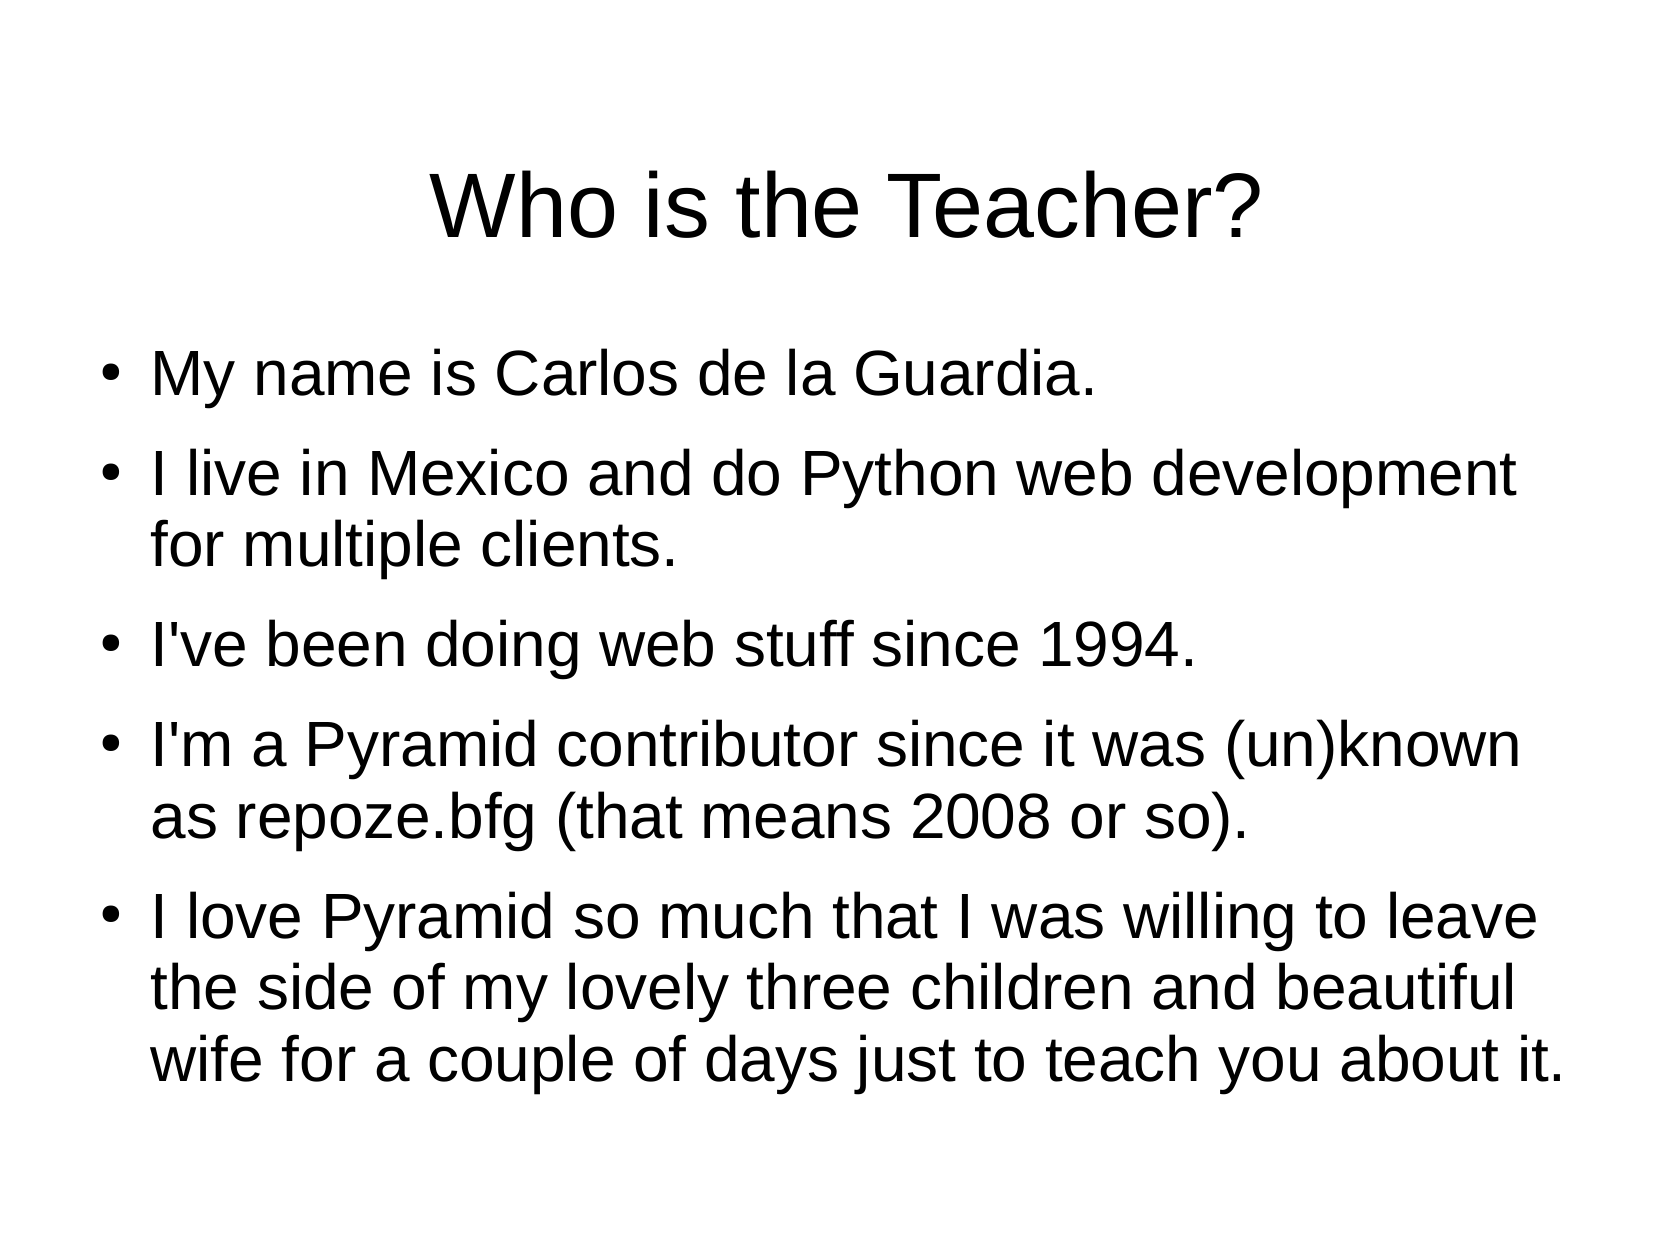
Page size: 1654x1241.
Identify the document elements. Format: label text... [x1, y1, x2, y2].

title Who is the Teacher? [82, 112, 1612, 301]
list My name is Carlos de la Guardia. I live in Mexico and do Python web development for multiple clients. I've been doing web stuff since 1994. I'm a Pyramid contributor since it was (un)known as repoze.bfg (that means 2008 or so). I love Pyramid so much that I was willing to leave the side of my lovely three children and beautiful wife for a couple of days just to teach you about it. [82, 337, 1571, 1157]
